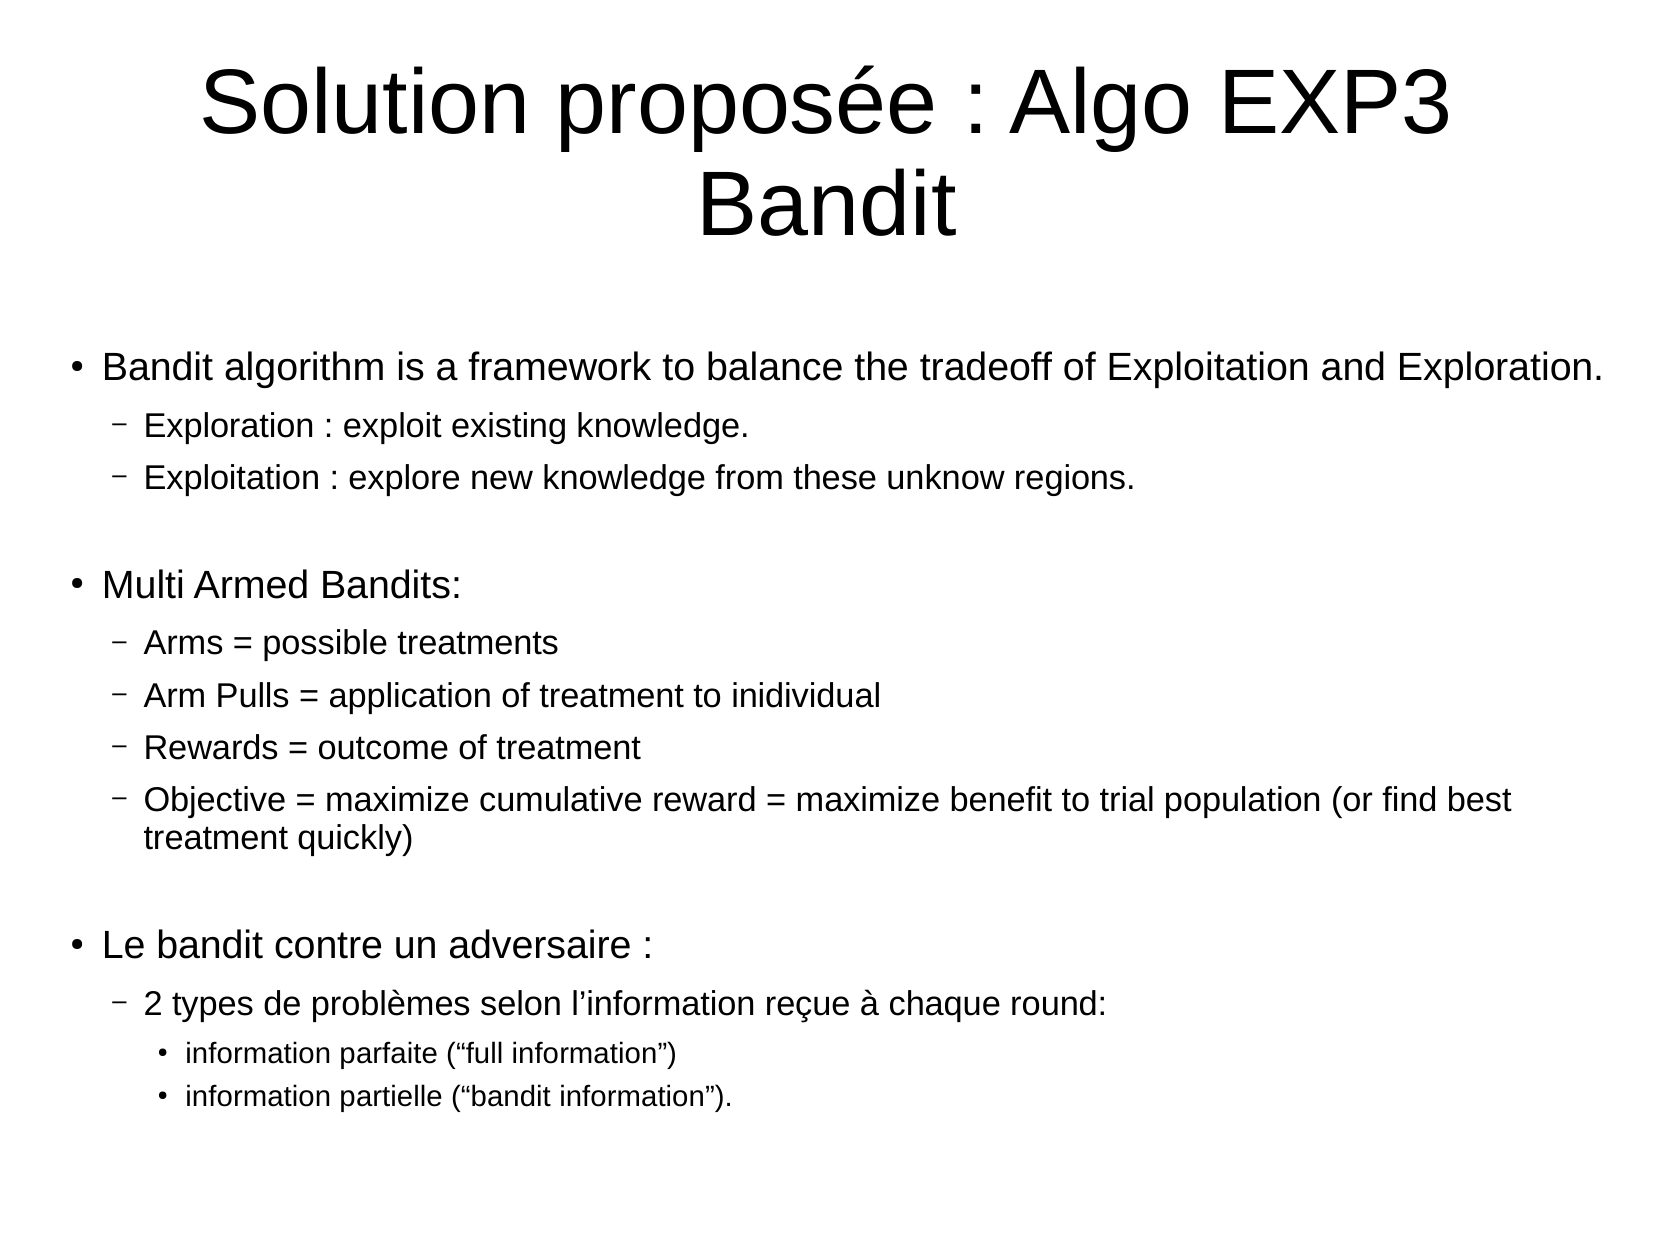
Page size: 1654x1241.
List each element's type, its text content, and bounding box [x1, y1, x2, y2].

list Bandit algorithm is a framework to balance the tradeoff of Exploitation and Exploration. Exploration : exploit existing knowledge. Exploitation : explore new knowledge from these unknow regions. Multi Armed Bandits: Arms = possible treatments Arm Pulls = application of treatment to inidividual Rewards = outcome of treatment Objective = maximize cumulative reward = maximize benefit to trial population (or find best treatment quickly) Le bandit contre un adversaire : 2 types de problèmes selon l’information reçue à chaque round: information parfaite (“full information”) information partielle (“bandit information”). [60, 345, 1606, 1156]
title Solution proposée : Algo EXP3 Bandit [82, 49, 1571, 257]
